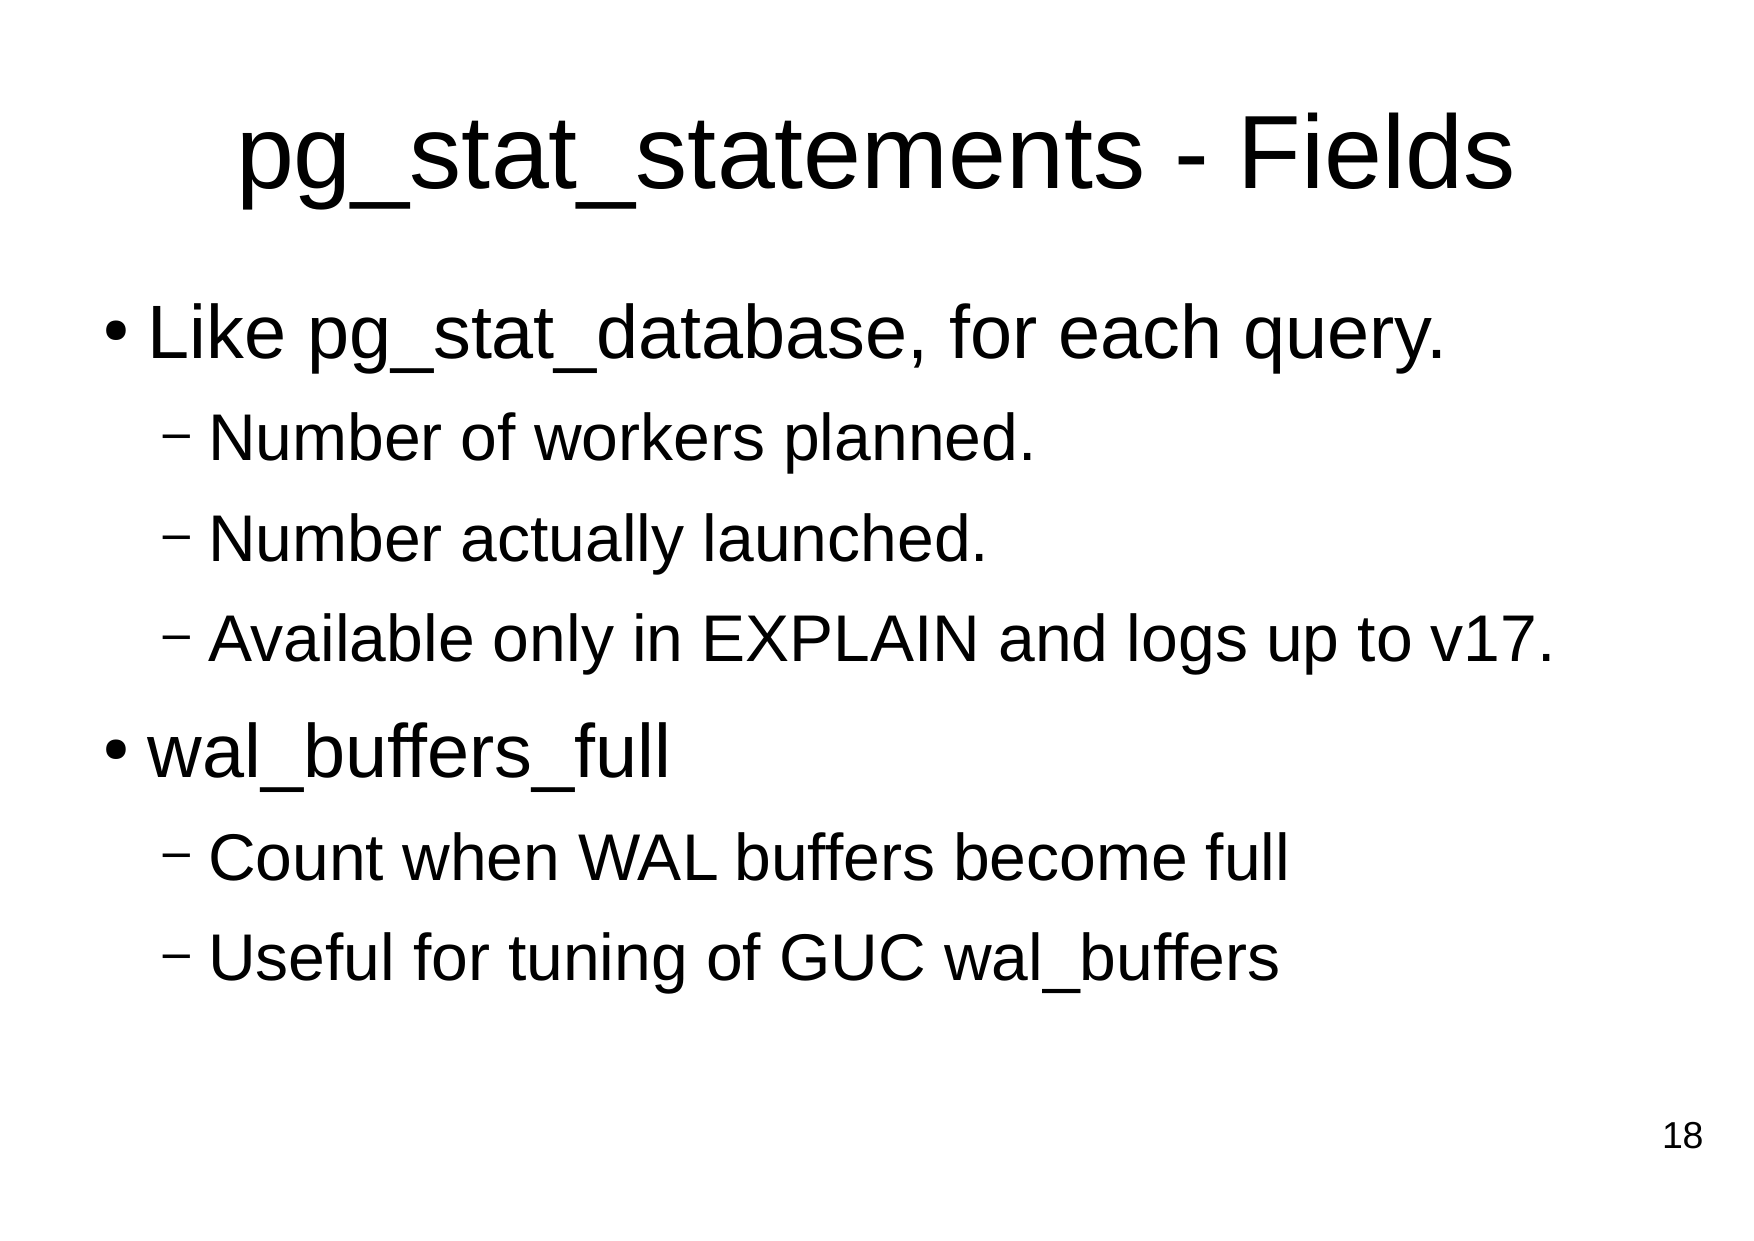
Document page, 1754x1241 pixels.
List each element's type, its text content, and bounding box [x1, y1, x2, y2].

title pg_stat_statements - Fields [87, 49, 1667, 257]
list Like pg_stat_database, for each query. Number of workers planned. Number actually launched. Available only in EXPLAIN and logs up to v17. wal_buffers_full Count when WAL buffers become full Useful for tuning of GUC wal_buffers [87, 290, 1667, 1010]
text_box <number> [1447, 1106, 1719, 1201]
